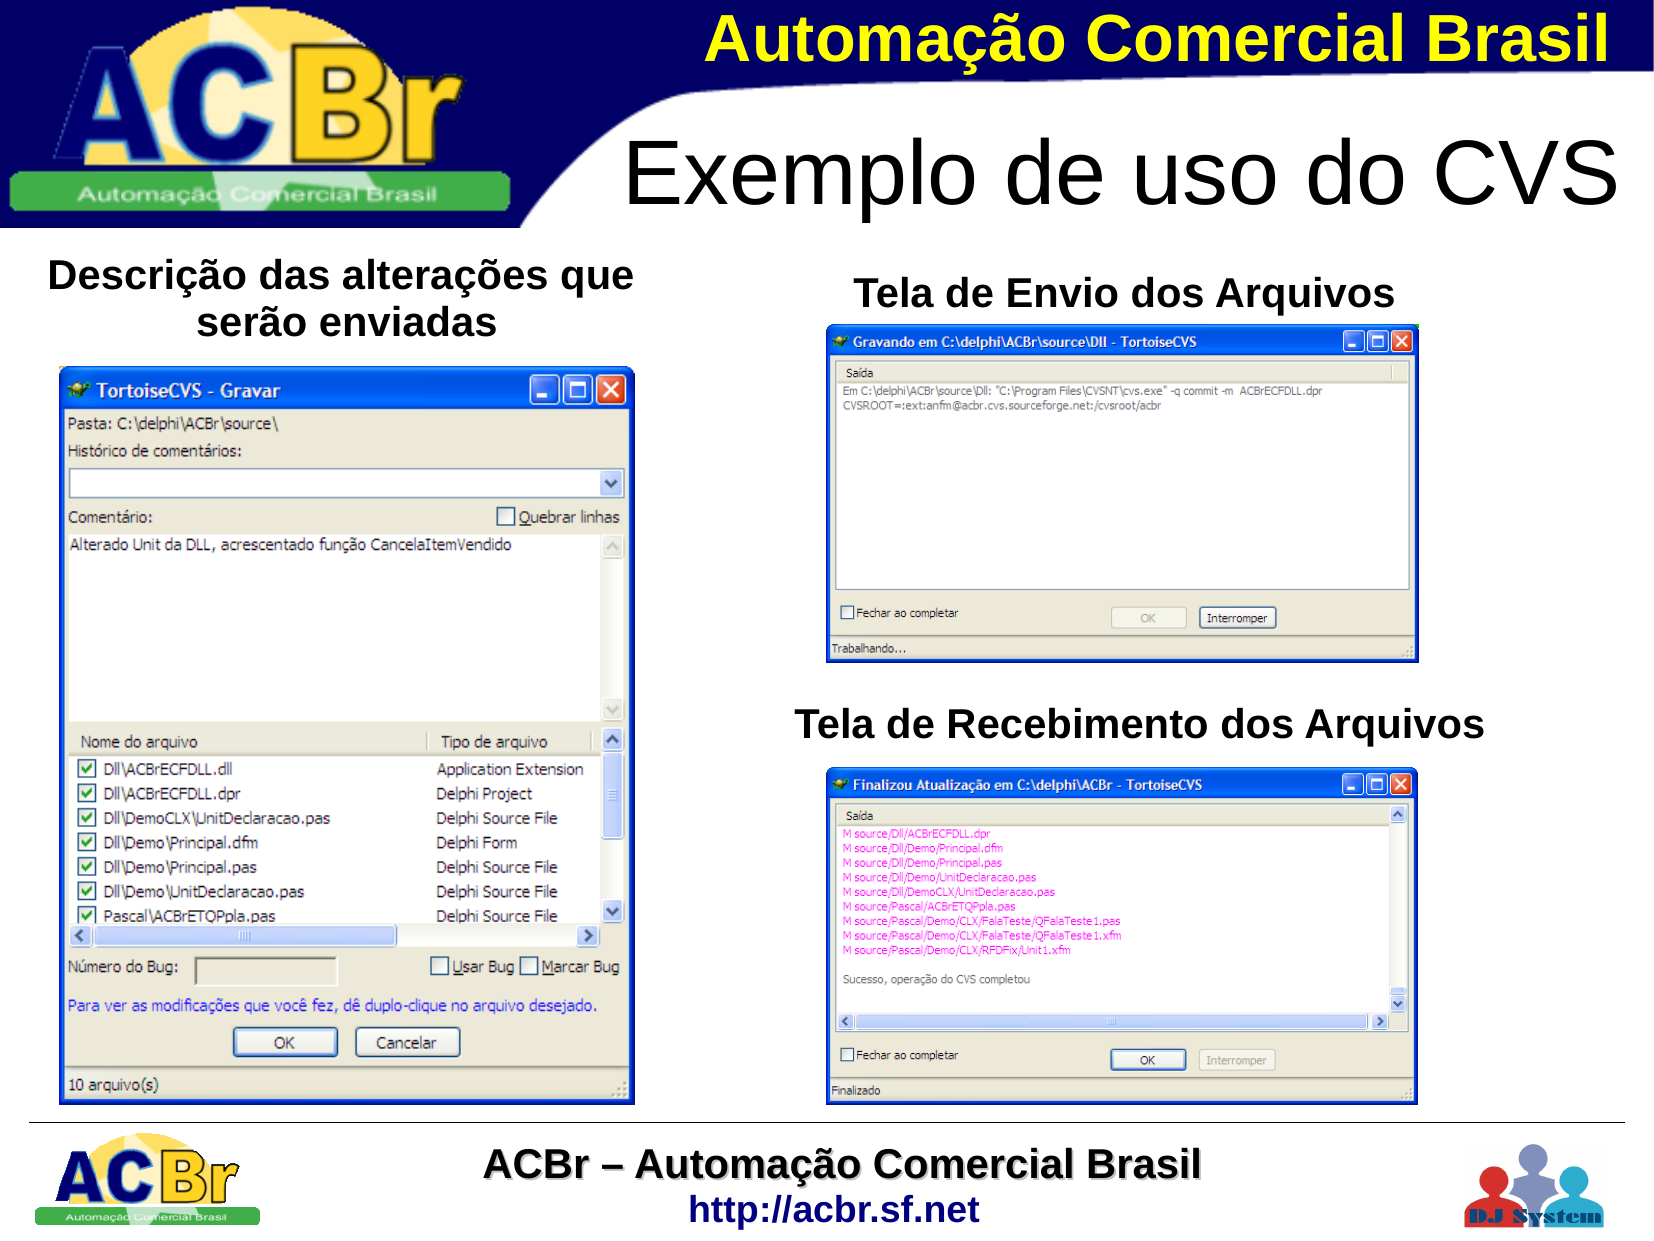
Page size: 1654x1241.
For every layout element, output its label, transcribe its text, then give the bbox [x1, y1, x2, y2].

title Exemplo de uso do CVS [620, 121, 1625, 224]
text_box Tela de Envio dos Arquivos [838, 262, 1410, 324]
picture [826, 767, 1418, 1105]
picture [1463, 1144, 1607, 1229]
picture [826, 324, 1419, 663]
text_box Tela de Recebimento dos Arquivos [779, 693, 1501, 756]
picture [59, 366, 635, 1105]
picture [0, 0, 1654, 228]
picture [33, 1131, 261, 1228]
text_box Descrição das alterações que serão enviadas [32, 244, 650, 355]
